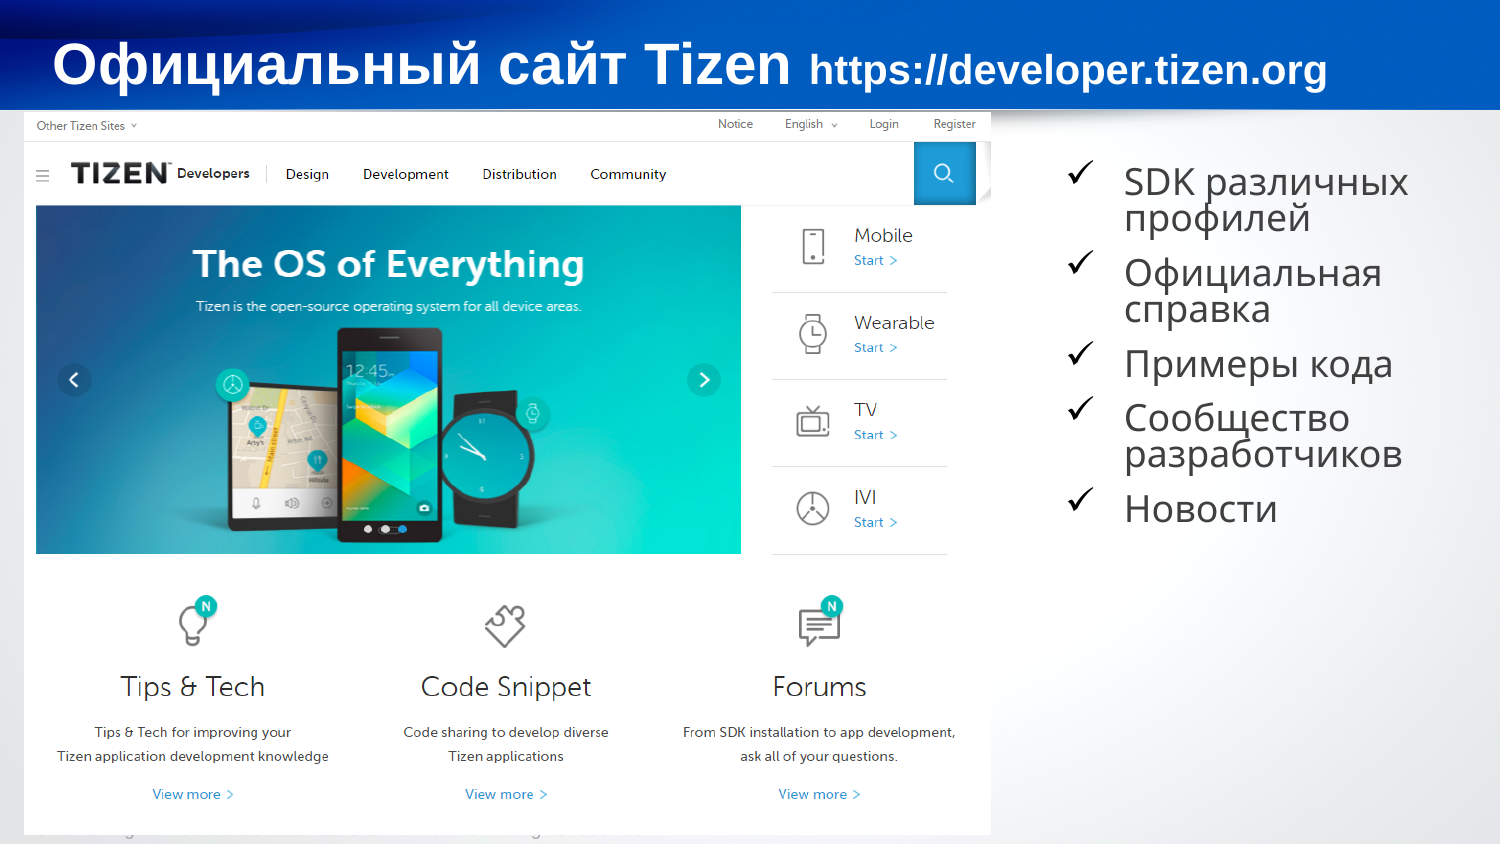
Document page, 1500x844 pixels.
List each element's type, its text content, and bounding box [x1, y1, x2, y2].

title Официальный сайт Tizen https://developer.tizen.org [37, 28, 1471, 95]
text_box SDK различных профилей Официальная справка Примеры кода Сообщество разработчиков Новости [1050, 159, 1463, 610]
picture [0, 0, 1500, 844]
